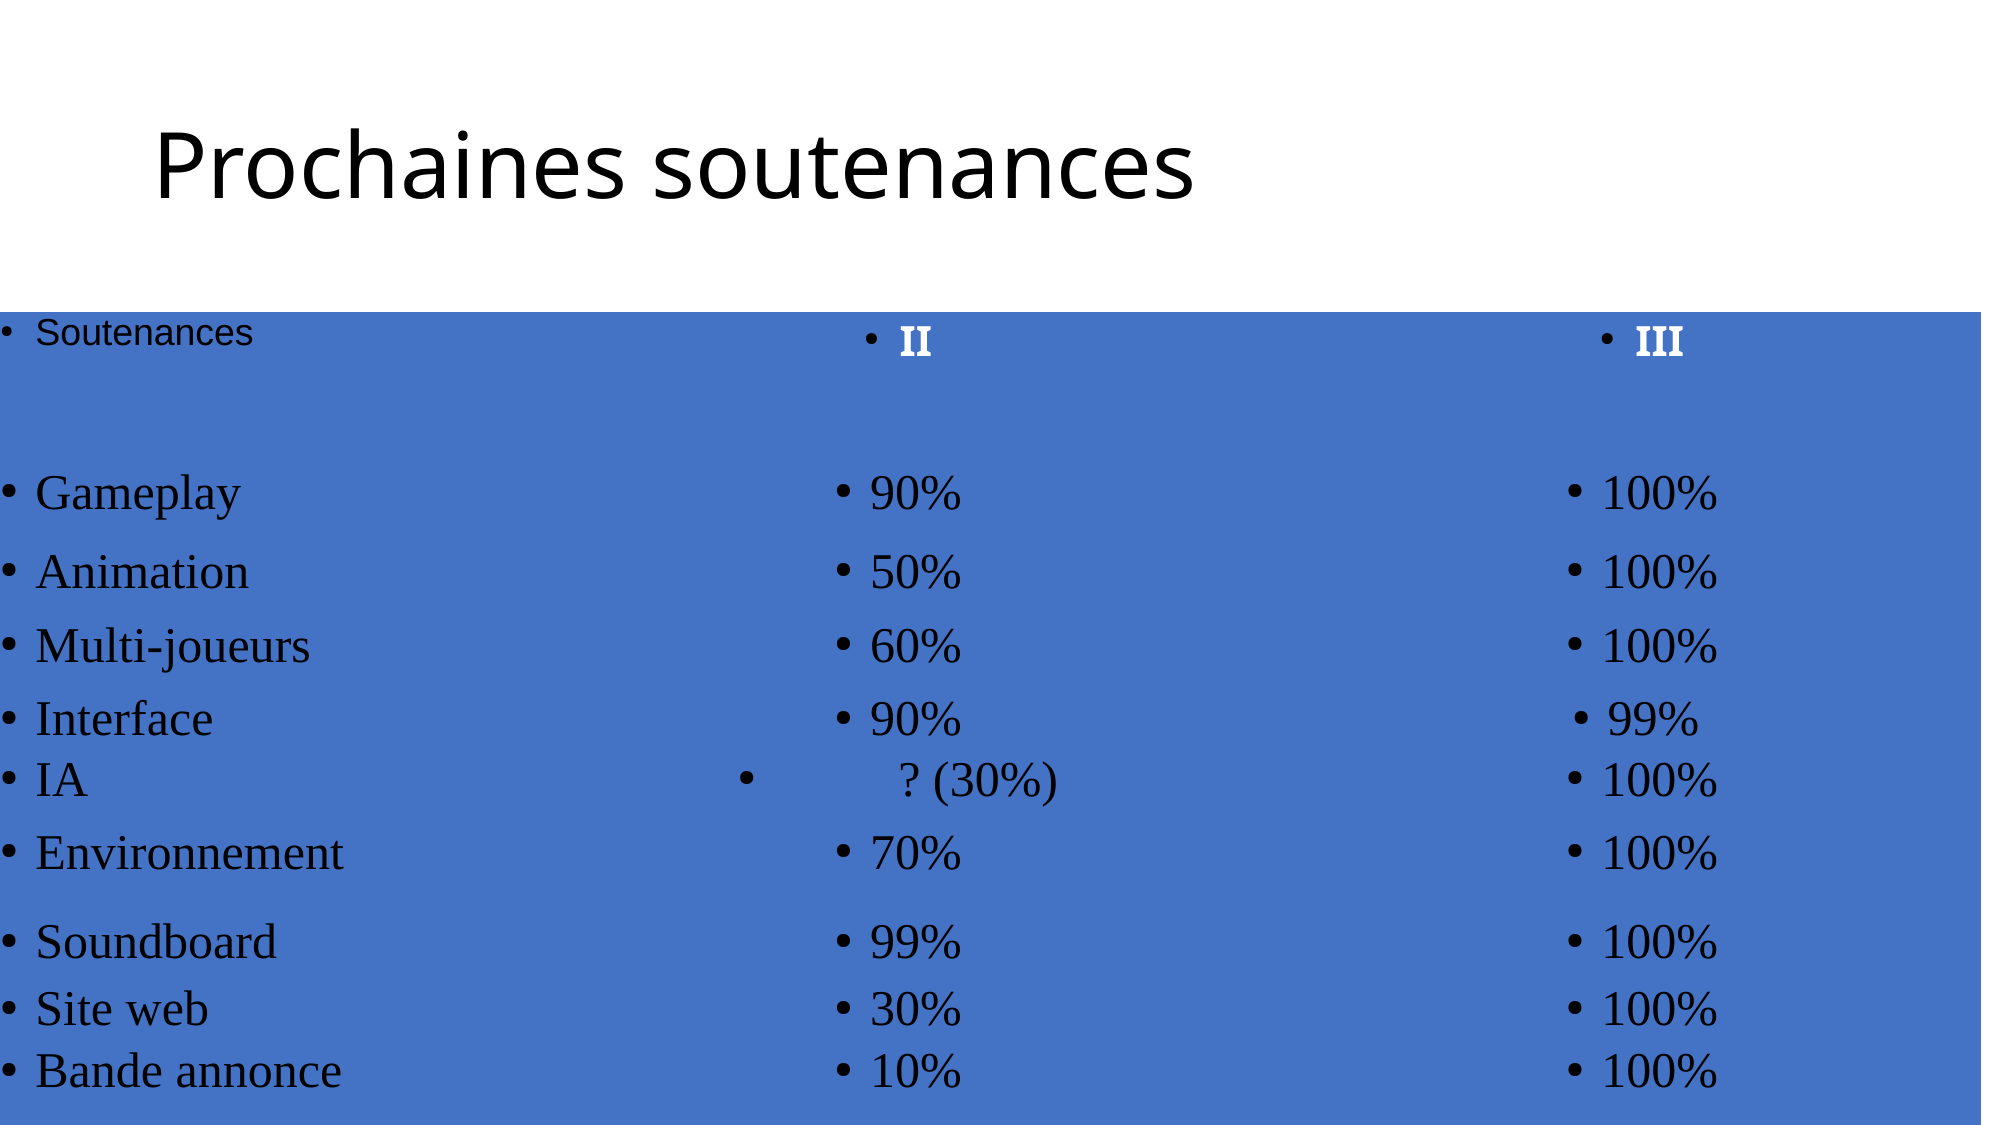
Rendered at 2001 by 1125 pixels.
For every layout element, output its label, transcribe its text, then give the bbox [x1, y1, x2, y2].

table_header [459, 312, 493, 465]
table_cell Gameplay [0, 465, 459, 544]
table_cell Soundboard [0, 914, 459, 981]
table_cell 99% [1303, 691, 1981, 752]
table_cell [459, 825, 493, 914]
table_cell Site web [0, 981, 459, 1043]
table_cell 100% [1303, 752, 1981, 825]
table_cell 90% [493, 465, 1303, 544]
table_cell 99% [493, 914, 1303, 981]
table_cell 100% [1303, 618, 1981, 691]
table_cell ? (30%) [493, 752, 1303, 825]
table_cell 100% [1303, 981, 1981, 1043]
table_cell 100% [1303, 914, 1981, 981]
table_cell [459, 1043, 493, 1125]
table_cell 100% [1303, 544, 1981, 618]
table_header III [1303, 312, 1981, 465]
table_cell 90% [493, 691, 1303, 752]
table_cell 10% [493, 1043, 1303, 1125]
table_cell [459, 465, 493, 544]
table_header II [493, 312, 1303, 465]
table_cell 30% [493, 981, 1303, 1043]
table_cell IA [0, 752, 459, 825]
table_cell [459, 981, 493, 1043]
table_cell Animation [0, 544, 459, 618]
table_cell Interface [0, 691, 459, 752]
table_cell 50% [493, 544, 1303, 618]
title Prochaines soutenances [137, 59, 1863, 278]
table_cell Bande annonce [0, 1043, 459, 1125]
table_cell 100% [1303, 825, 1981, 914]
table_cell [459, 691, 493, 752]
table_header Soutenances [0, 312, 459, 465]
table_cell [459, 914, 493, 981]
table_cell 70% [493, 825, 1303, 914]
table_cell [459, 544, 493, 618]
table_cell [459, 752, 493, 825]
table_cell Environnement [0, 825, 459, 914]
table_cell 100% [1303, 1043, 1981, 1125]
table_cell [459, 618, 493, 691]
table_cell Multi-joueurs [0, 618, 459, 691]
table_cell 100% [1303, 465, 1981, 544]
table_cell 60% [493, 618, 1303, 691]
